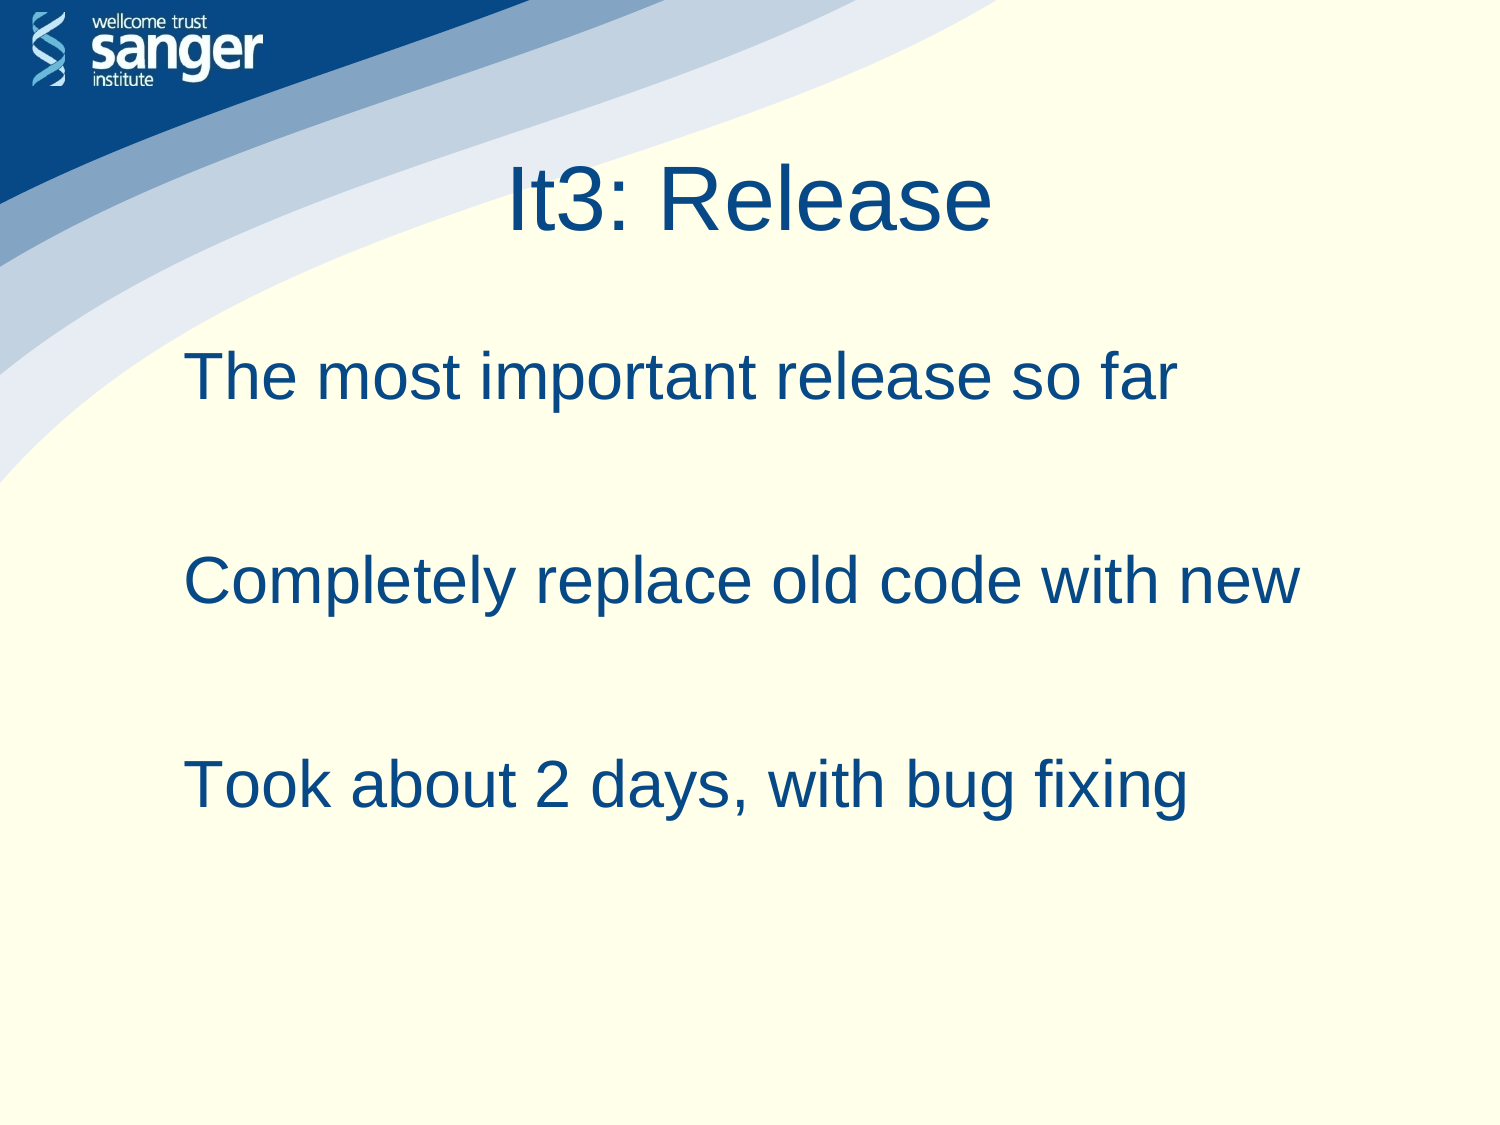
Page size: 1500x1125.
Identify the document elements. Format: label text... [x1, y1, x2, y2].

list The most important release so far Completely replace old code with new Took about 2 days, with bug fixing [112, 324, 1388, 1001]
title It3: Release [112, 75, 1388, 312]
picture [12, 12, 263, 86]
